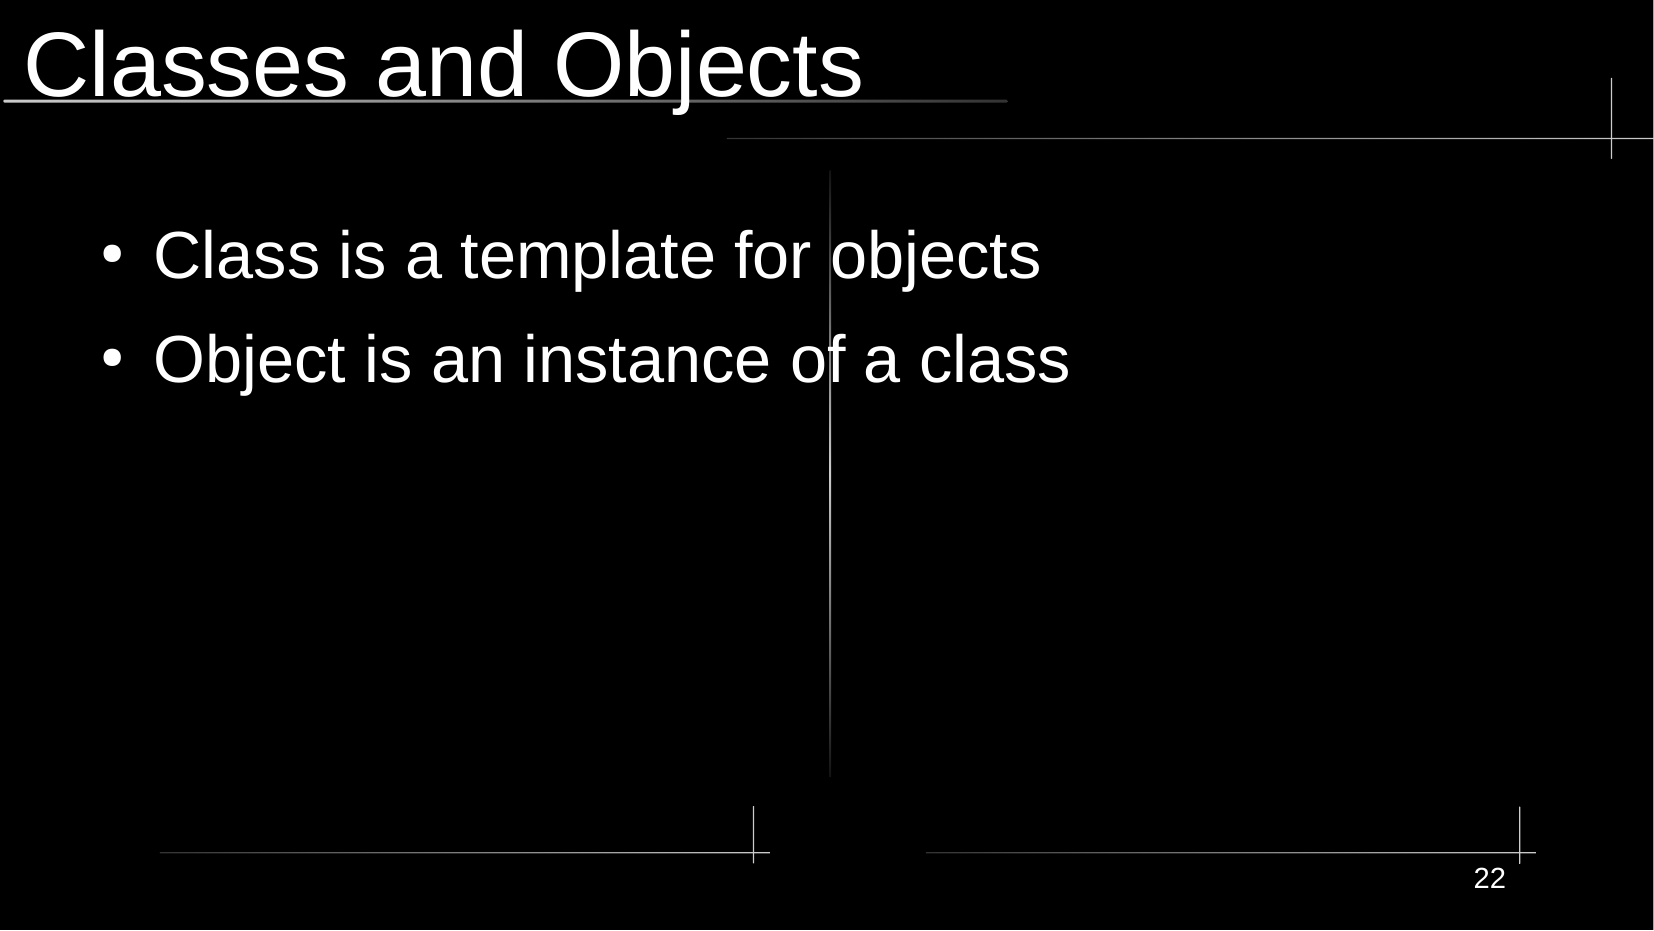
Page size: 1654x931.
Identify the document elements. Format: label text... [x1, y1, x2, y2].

list Class is a template for objects Object is an instance of a class [82, 217, 1571, 758]
title Classes and Objects [23, 11, 1589, 119]
